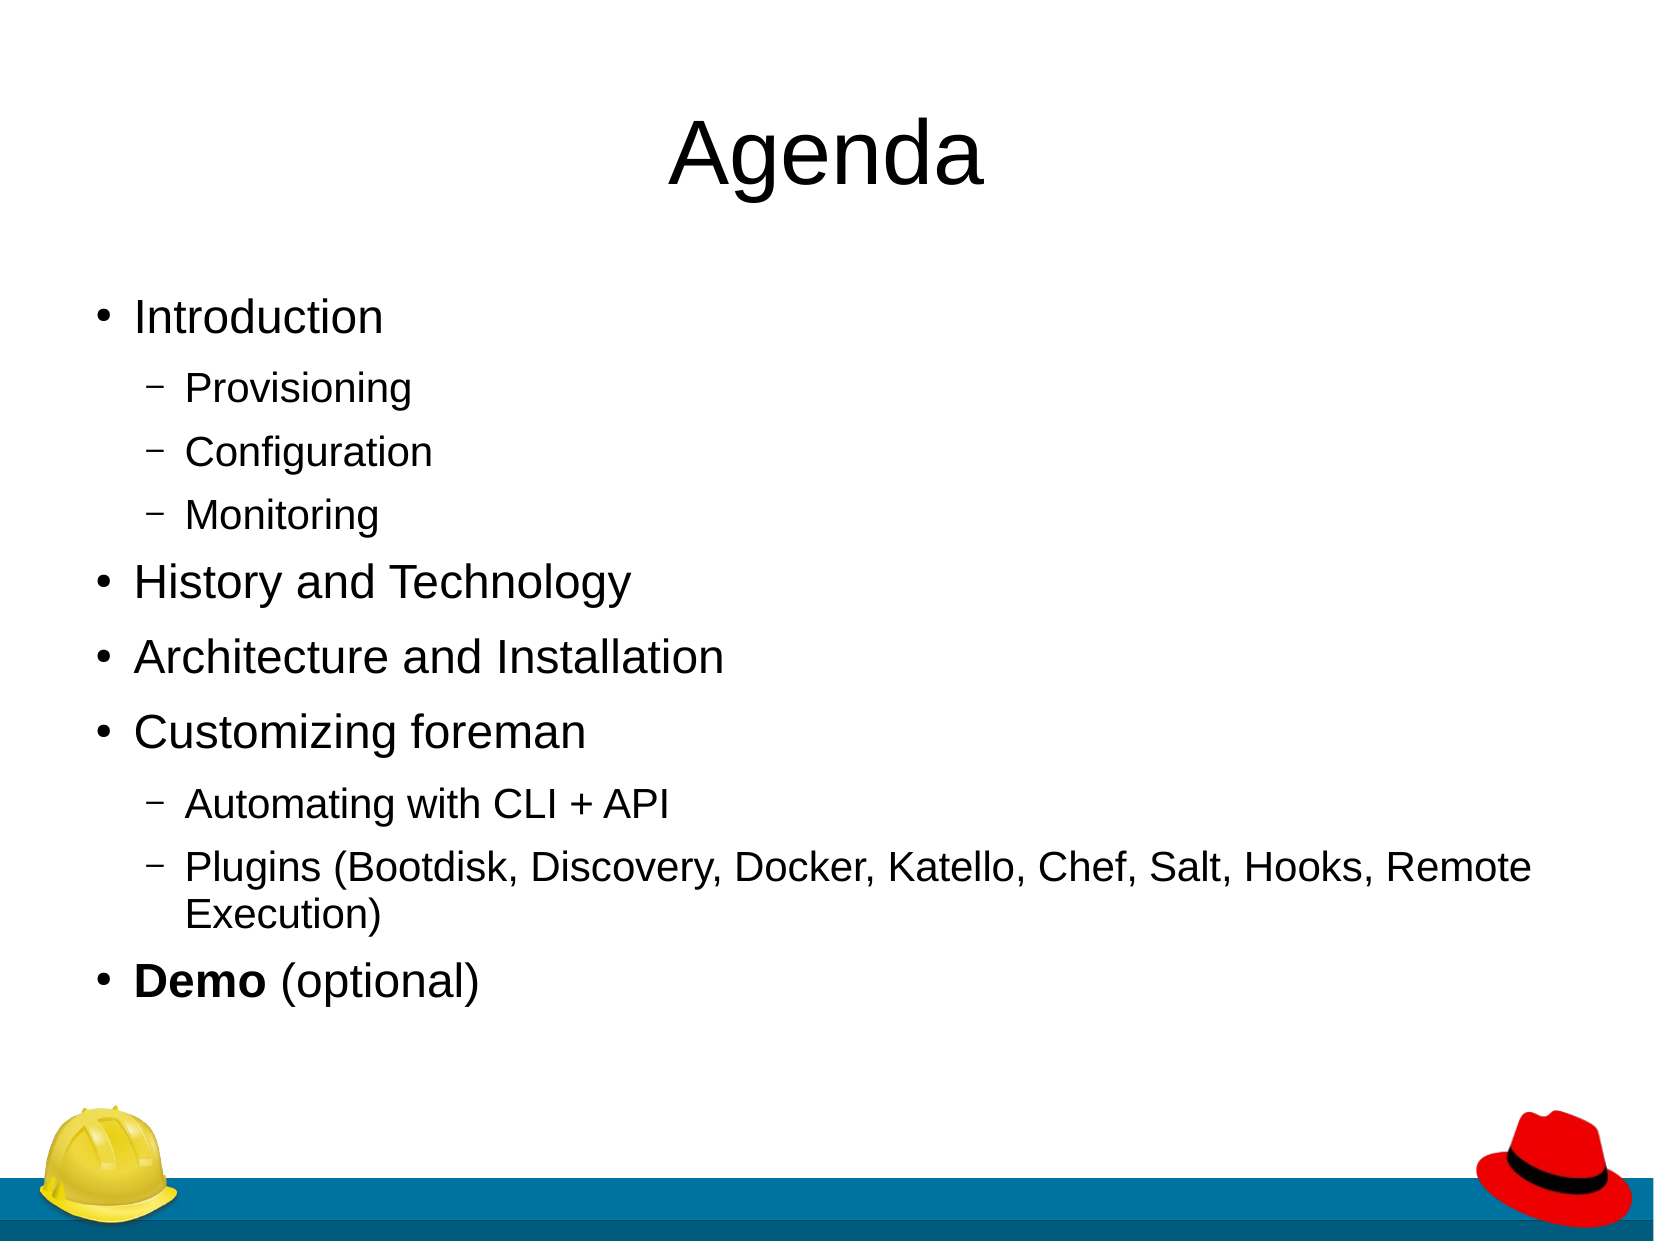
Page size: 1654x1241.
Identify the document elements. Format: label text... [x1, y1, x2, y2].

picture [23, 1086, 189, 1227]
list Introduction Provisioning Configuration Monitoring History and Technology Architecture and Installation Customizing foreman Automating with CLI + API Plugins (Bootdisk, Discovery, Docker, Katello, Chef, Salt, Hooks, Remote Execution) Demo (optional) [82, 290, 1571, 1010]
picture [1476, 1110, 1633, 1227]
title Agenda [82, 49, 1571, 257]
